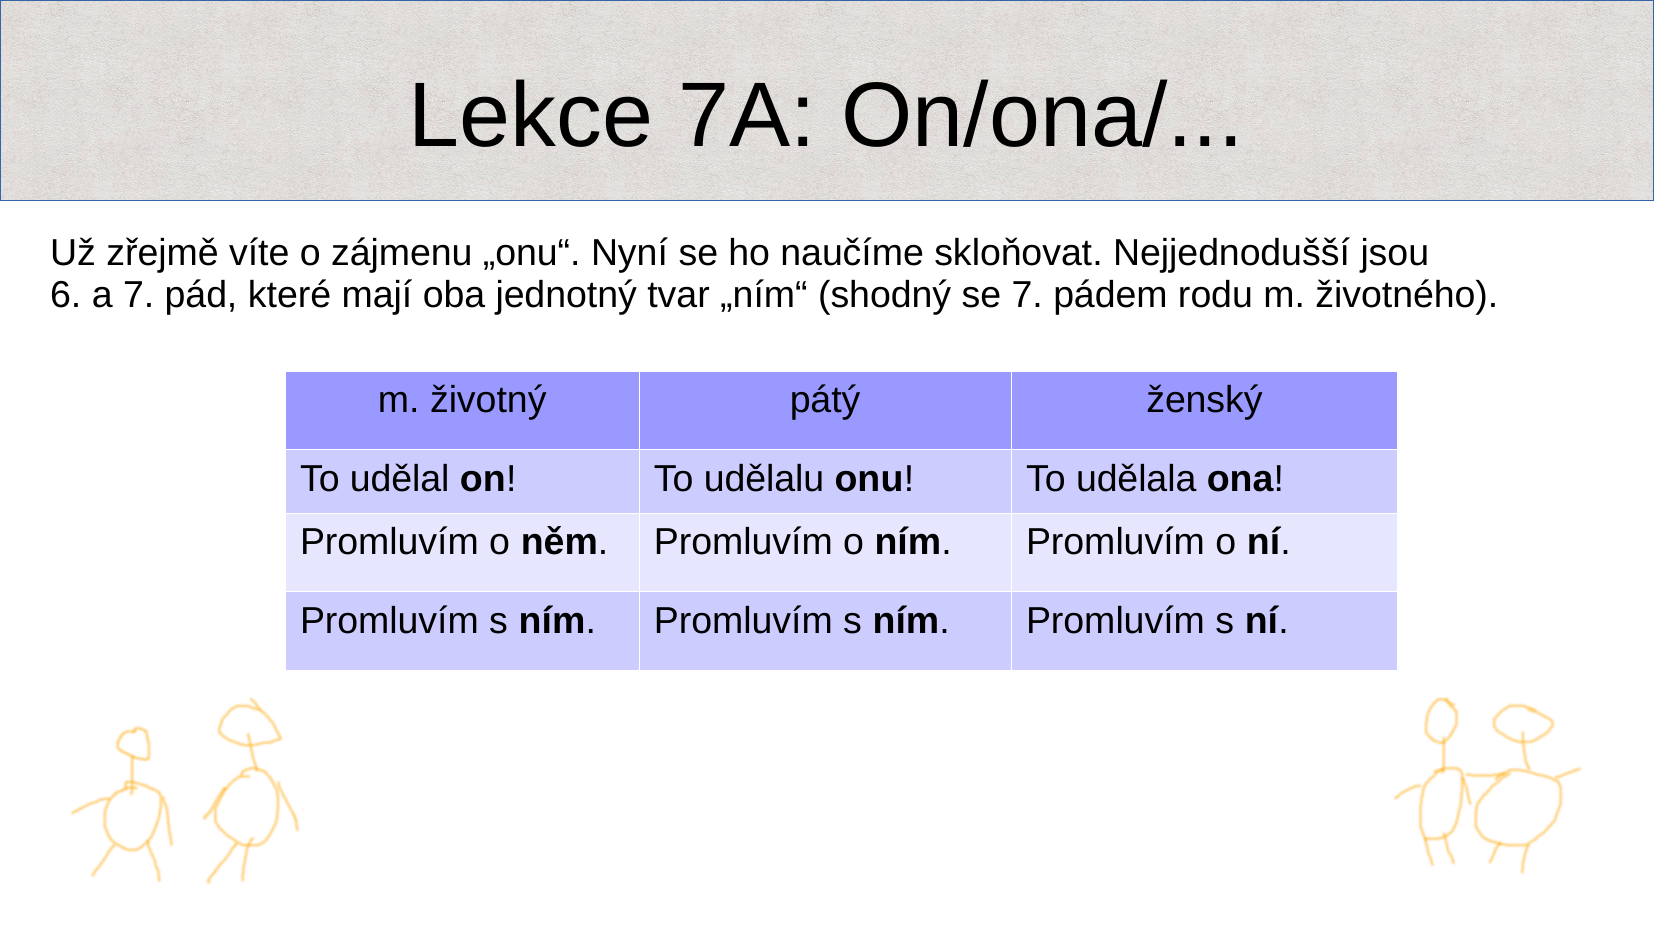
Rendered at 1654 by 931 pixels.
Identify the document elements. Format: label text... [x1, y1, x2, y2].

table_cell To udělal on! [286, 450, 639, 513]
table_cell Promluvím s ním. [640, 592, 1011, 670]
table_header m. životný [286, 372, 639, 449]
title Lekce 7A: On/ona/... [82, 37, 1571, 193]
table_cell Promluvím o ním. [640, 514, 1011, 591]
picture [1, 1, 1653, 200]
picture [70, 696, 304, 885]
table_cell To udělala ona! [1012, 450, 1397, 513]
text_box Už zřejmě víte o zájmenu „onu“. Nyní se ho naučíme skloňovat. Nejjednodušší jsou 6. a 7. pád, které mají oba jednotný tvar „ním“ (shodný se 7. pádem rodu m. životného). [35, 224, 1619, 366]
table_cell Promluvím s ním. [286, 592, 639, 670]
table_cell Promluvím o ní. [1012, 514, 1397, 591]
table_cell Promluvím s ní. [1012, 592, 1397, 670]
table_header ženský [1012, 372, 1397, 449]
table_header pátý [640, 372, 1011, 449]
table_cell Promluvím o něm. [286, 514, 639, 591]
picture [1393, 696, 1583, 876]
table_cell To udělalu onu! [640, 450, 1011, 513]
